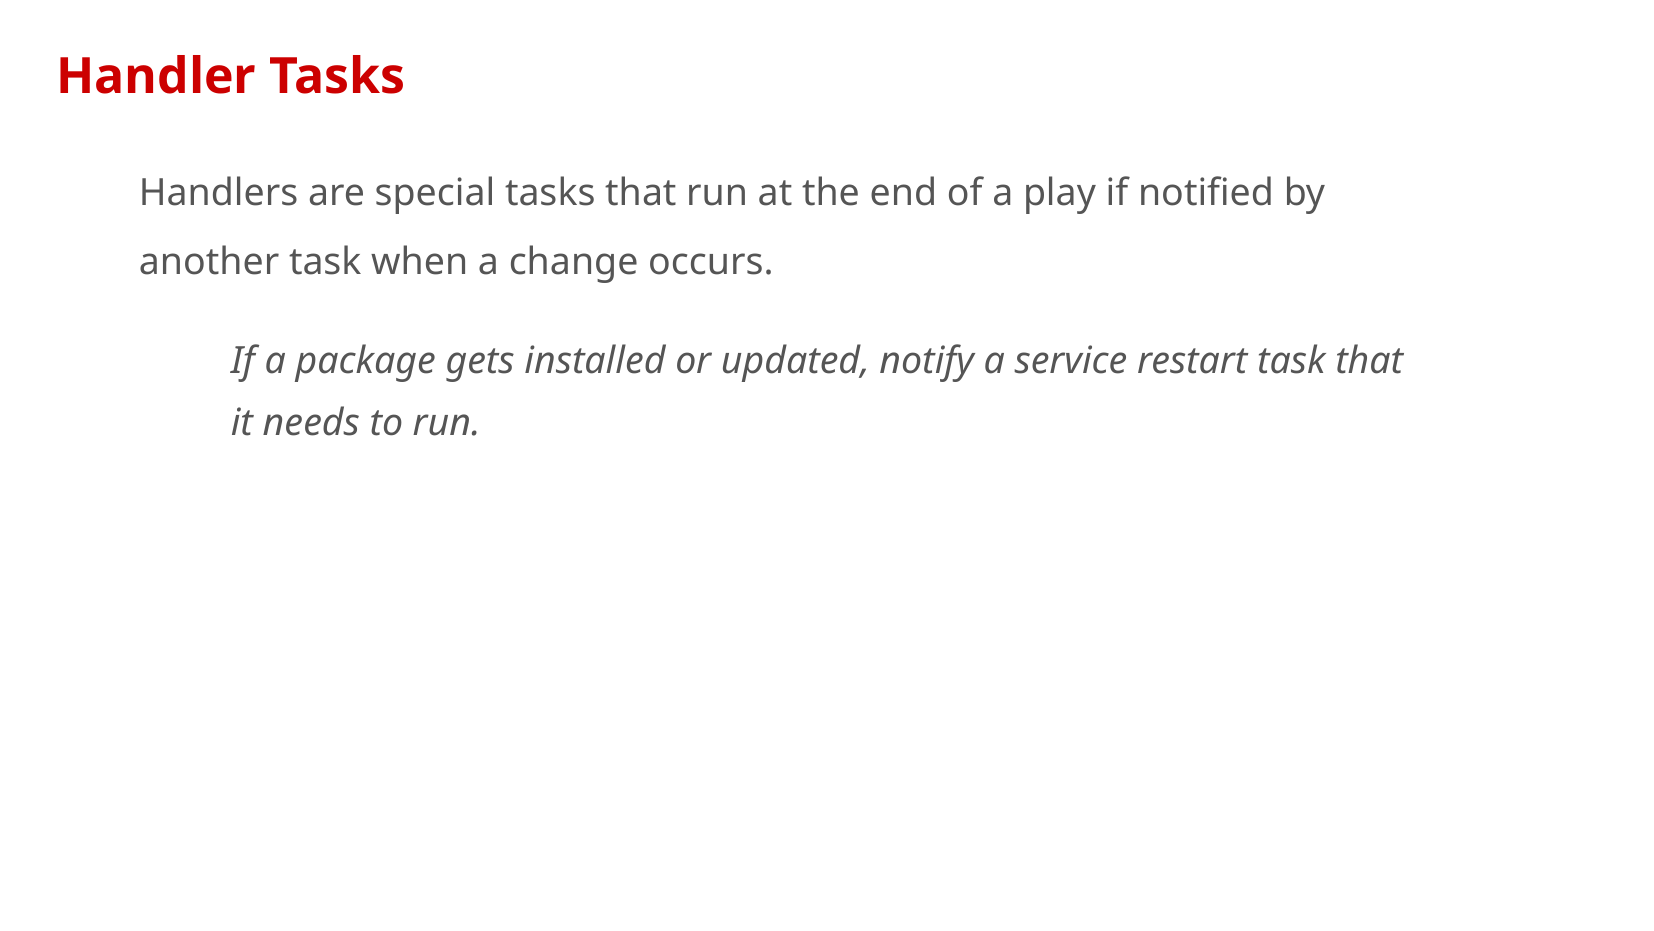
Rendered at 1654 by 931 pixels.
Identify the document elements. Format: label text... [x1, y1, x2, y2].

text_box it needs to run. [230, 395, 505, 456]
text_box If a package gets installed or updated, notify a service restart task that [230, 334, 1524, 395]
text_box Handler Tasks [56, 39, 446, 121]
text_box Handlers are special tasks that run at the end of a play if notiﬁed by [138, 165, 1570, 218]
text_box another task when a change occurs. [138, 234, 892, 287]
text_box [41, 30, 1542, 780]
